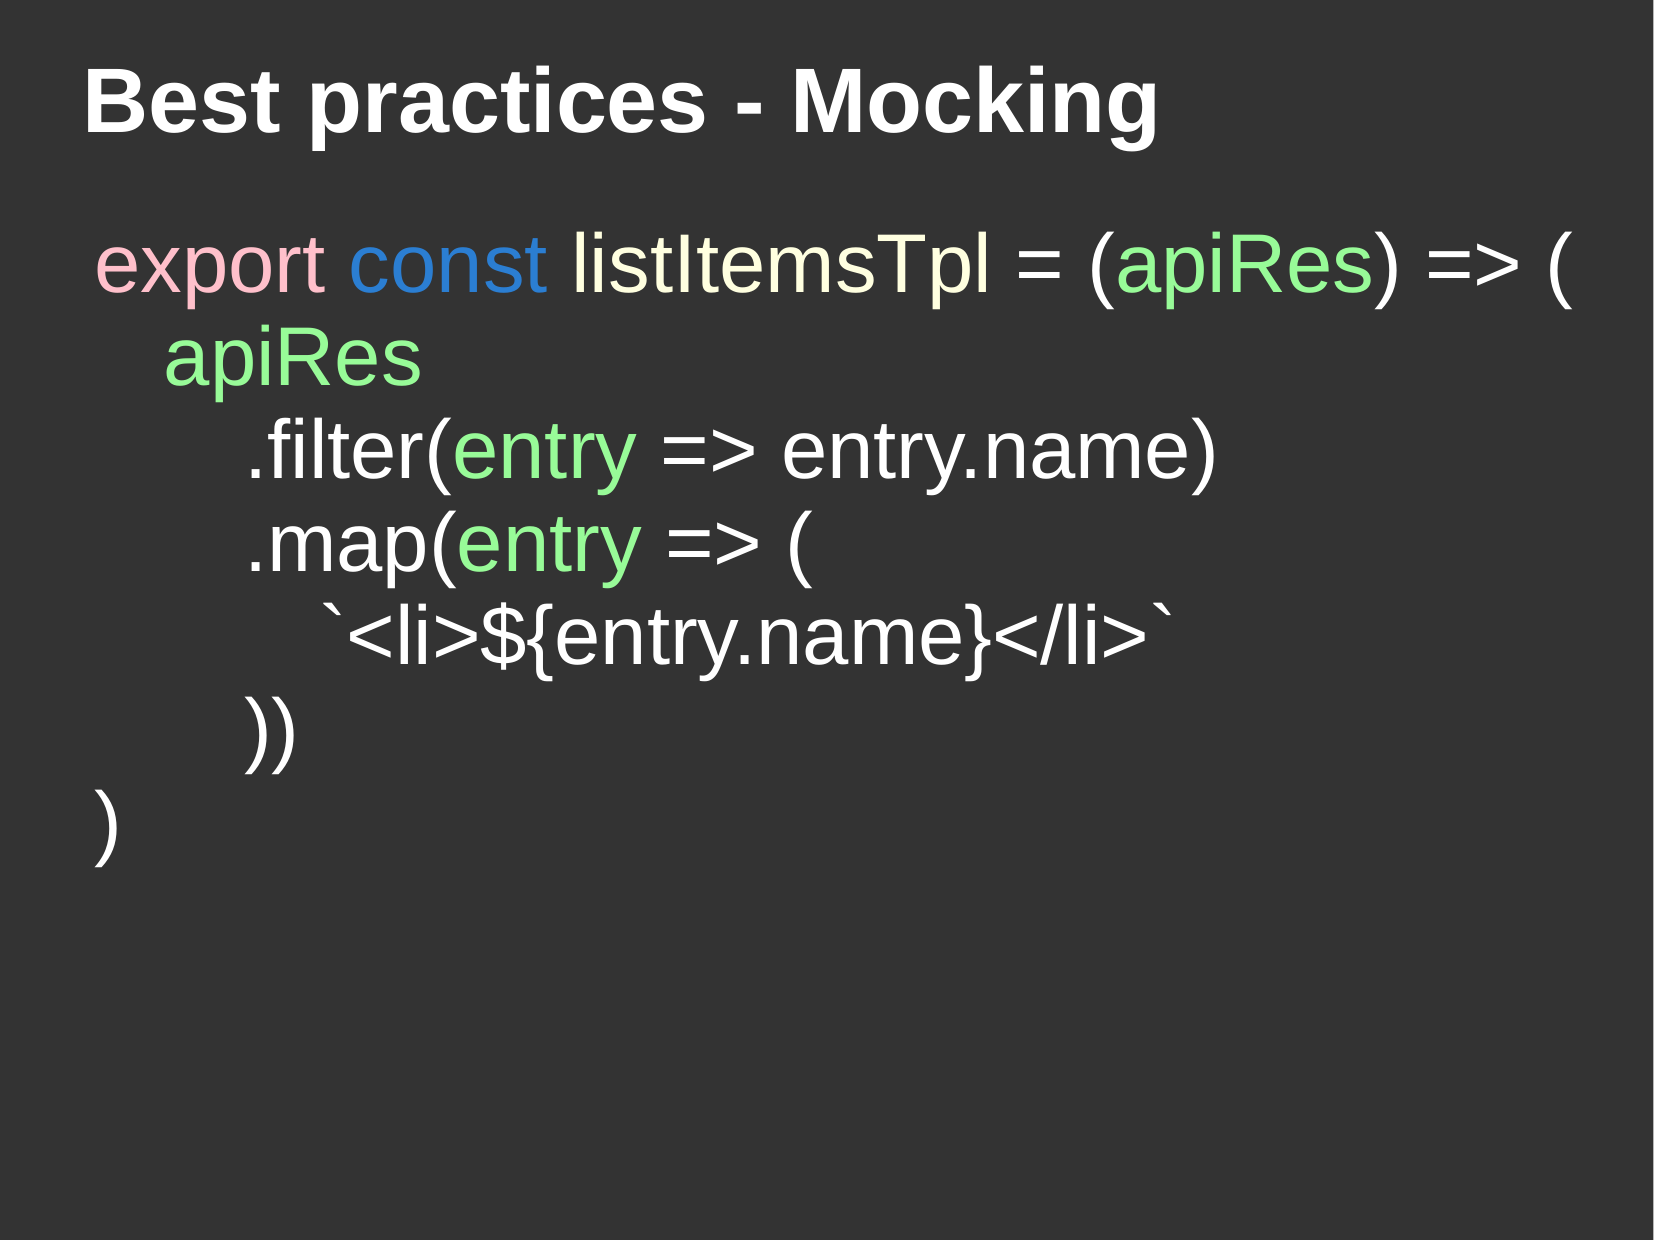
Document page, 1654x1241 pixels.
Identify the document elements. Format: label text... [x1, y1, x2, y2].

text_box export const listItemsTpl = (apiRes) => ( apiRes .filter(entry => entry.name) .map(entry => ( `<li>${entry.name}</li>` )) ) [79, 210, 1621, 1073]
title Best practices - Mocking [82, 49, 1606, 210]
